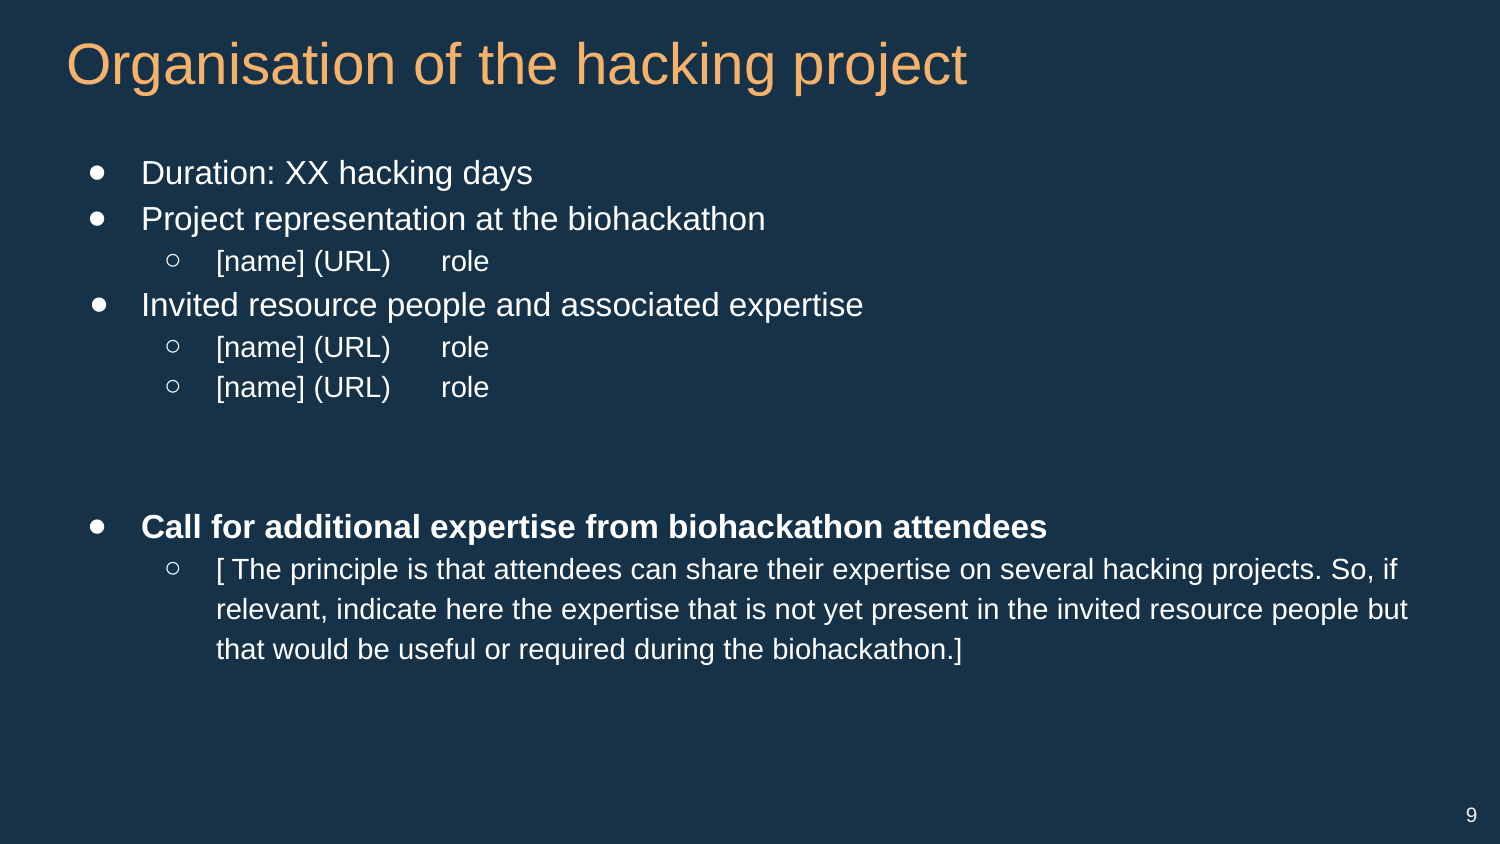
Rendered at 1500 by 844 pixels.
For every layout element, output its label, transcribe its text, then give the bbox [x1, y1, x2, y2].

list Duration: XX hacking days Project representation at the biohackathon [name] (URL) role Invited resource people and associated expertise [name] (URL) role [name] (URL) role Call for additional expertise from biohackathon attendees [ The principle is that attendees can share their expertise on several hacking projects. So, if relevant, indicate here the expertise that is not yet present in the invited resource people but that would be useful or required during the biohackathon.] [51, 130, 1449, 778]
slide_number 1 [1402, 777, 1493, 842]
title Organisation of the hacking project [51, 11, 1449, 106]
